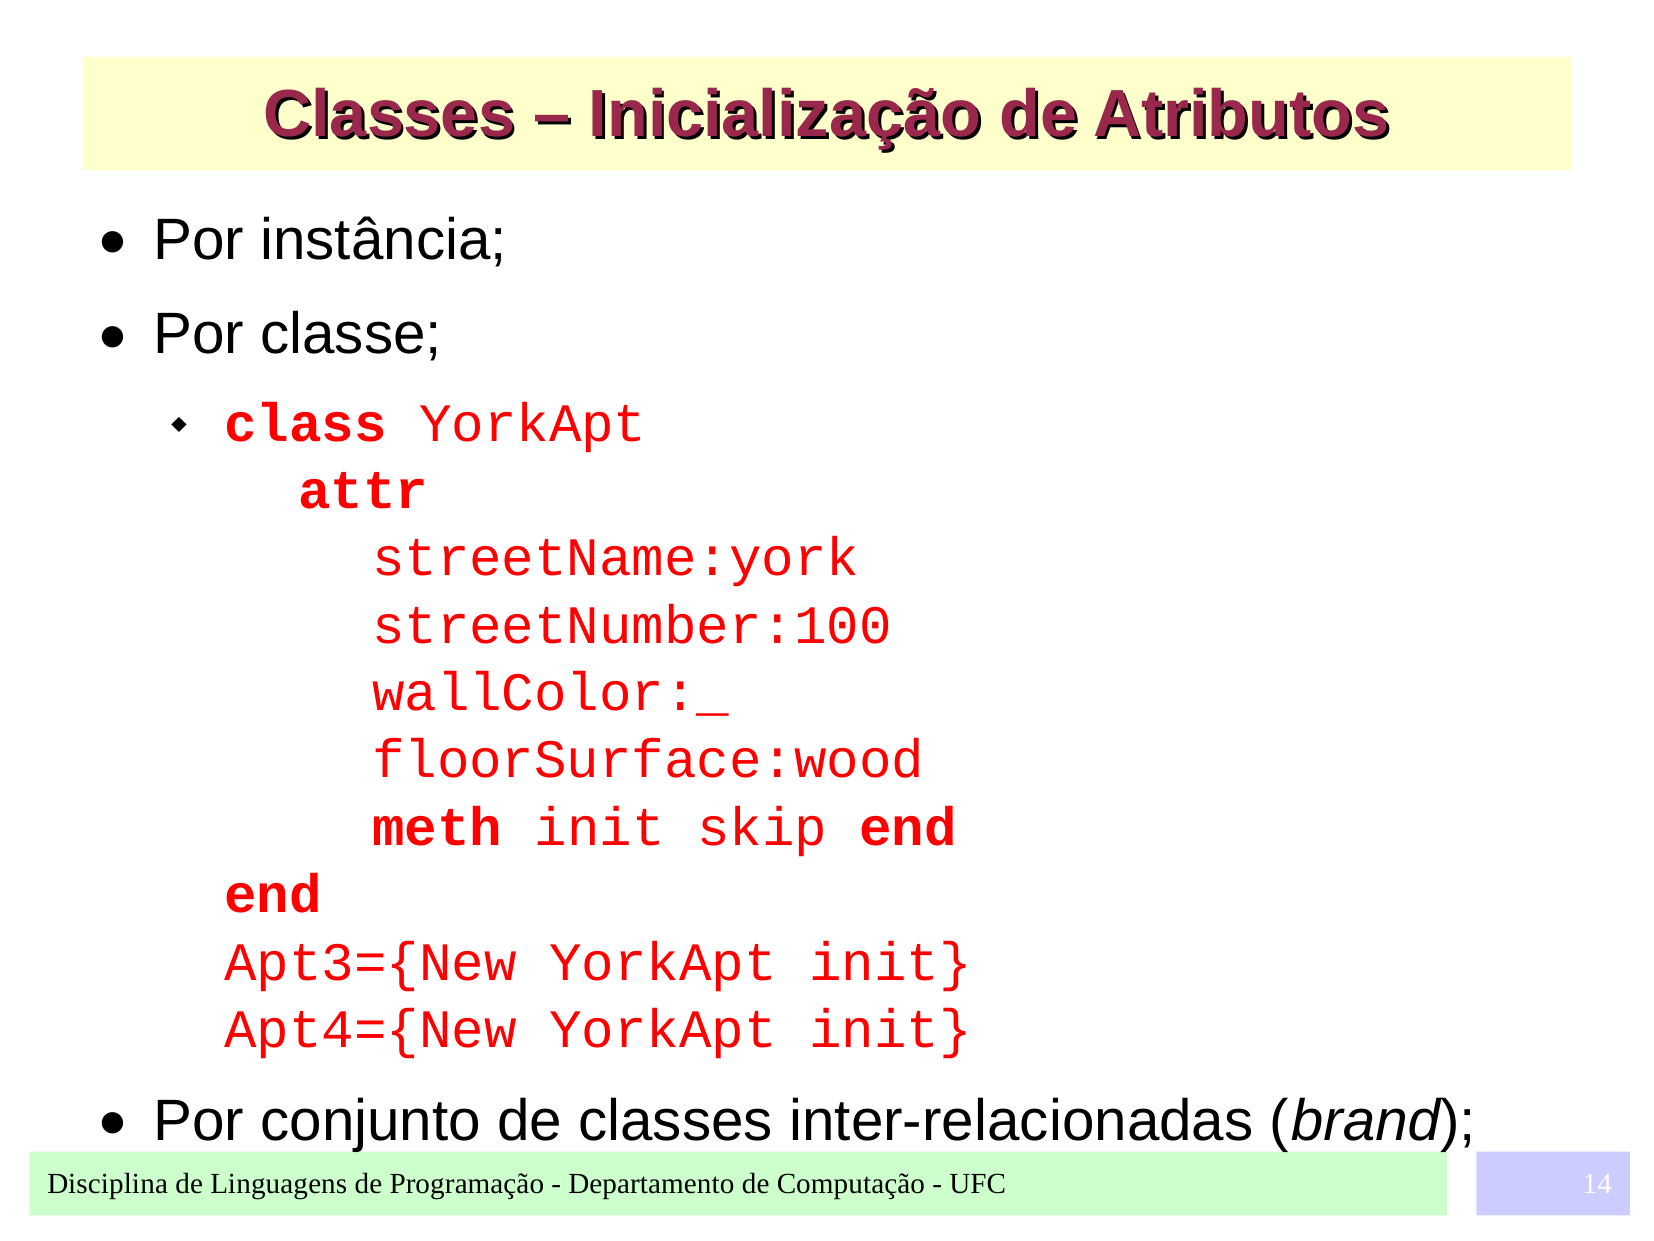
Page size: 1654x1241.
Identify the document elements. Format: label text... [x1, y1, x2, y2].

title Classes – Inicialização de Atributos [82, 56, 1571, 170]
list Por instância; Por classe; class YorkApt attr streetName:york streetNumber:100 wallColor:_ floorSurface:wood meth init skip end end Apt3={New YorkApt init} Apt4={New YorkApt init} Por conjunto de classes inter-relacionadas (brand); [82, 206, 1571, 1157]
